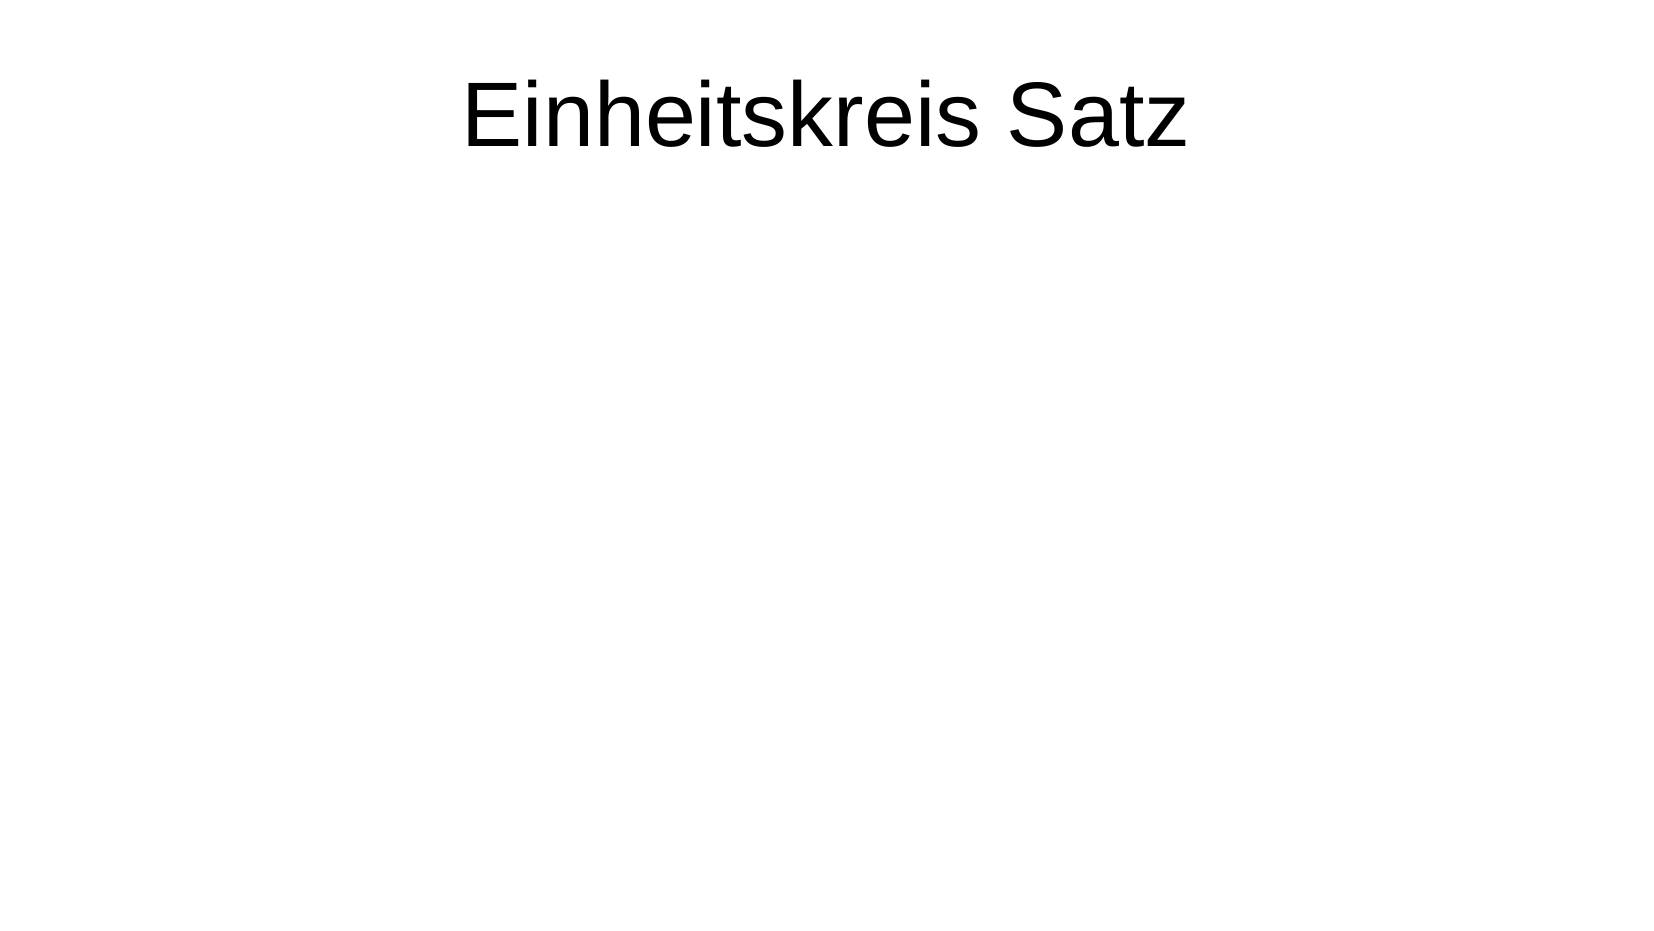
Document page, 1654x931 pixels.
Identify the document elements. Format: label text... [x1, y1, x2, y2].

title Einheitskreis Satz [82, 37, 1571, 193]
